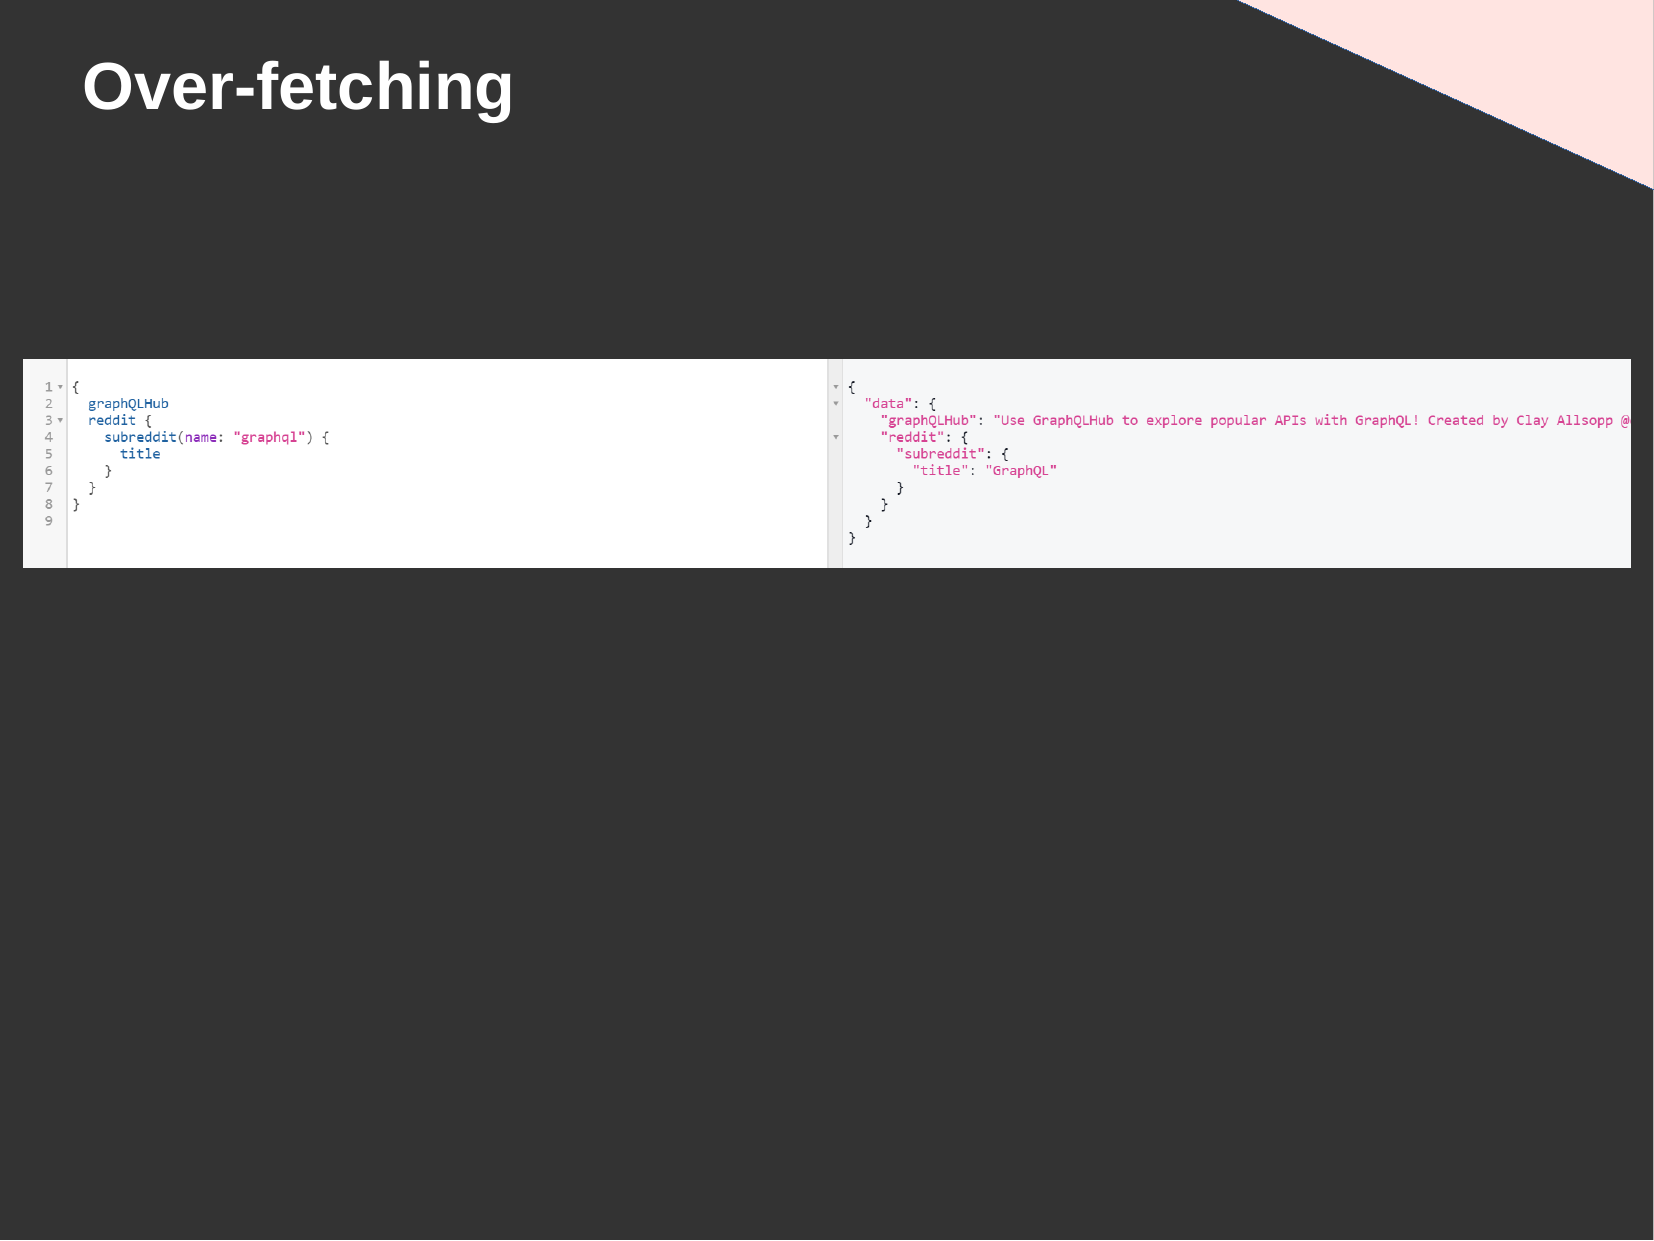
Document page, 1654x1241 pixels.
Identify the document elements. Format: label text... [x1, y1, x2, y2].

picture [23, 359, 1631, 568]
text_box [1237, 0, 1654, 190]
title Over-fetching [82, 49, 1569, 152]
